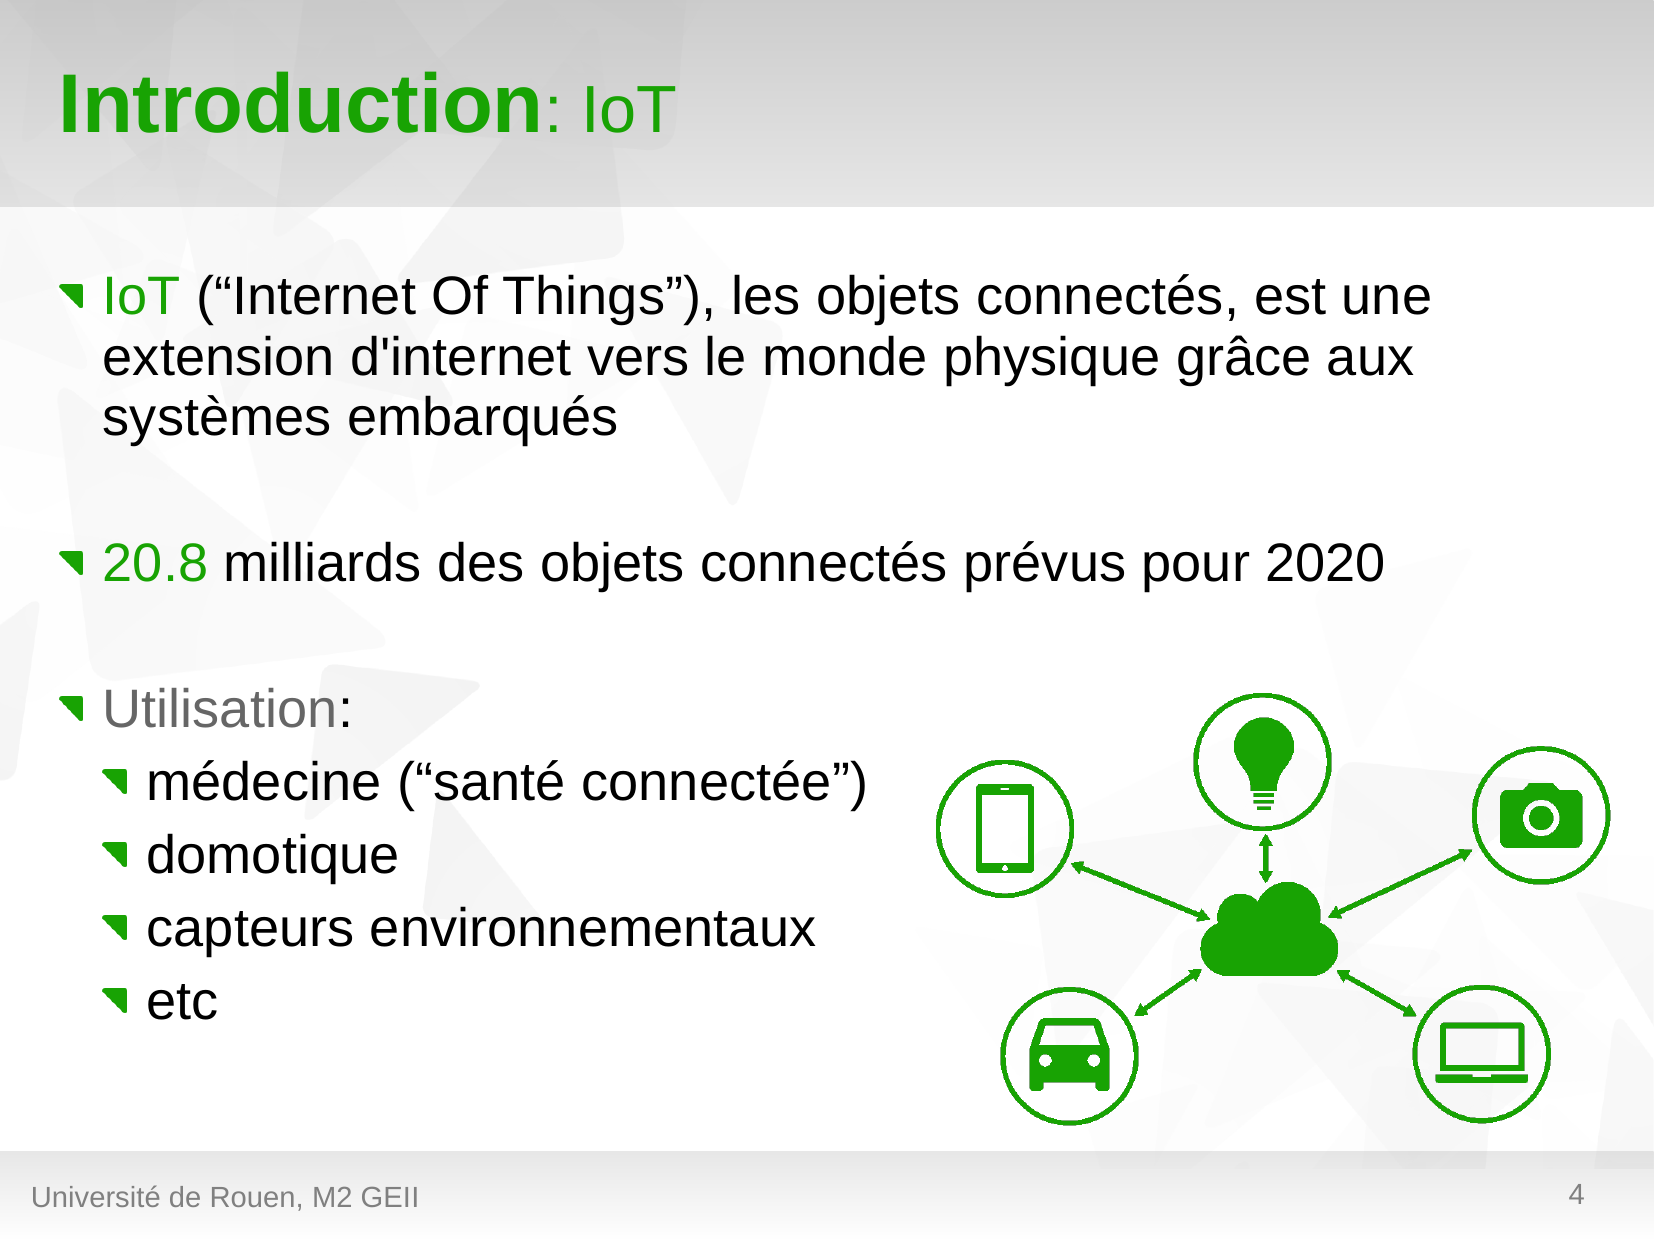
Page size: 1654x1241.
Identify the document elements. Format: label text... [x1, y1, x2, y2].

list IoT (“Internet Of Things”), les objets connectés, est une extension d'internet vers le monde physique grâce aux systèmes embarqués 20.8 milliards des objets connectés prévus pour 2020 Utilisation: médecine (“santé connectée”) domotique capteurs environnementaux etc [59, 265, 1595, 1034]
picture [915, 476, 1654, 1169]
picture [0, 0, 783, 931]
title Introduction: IoT [59, 29, 1595, 178]
